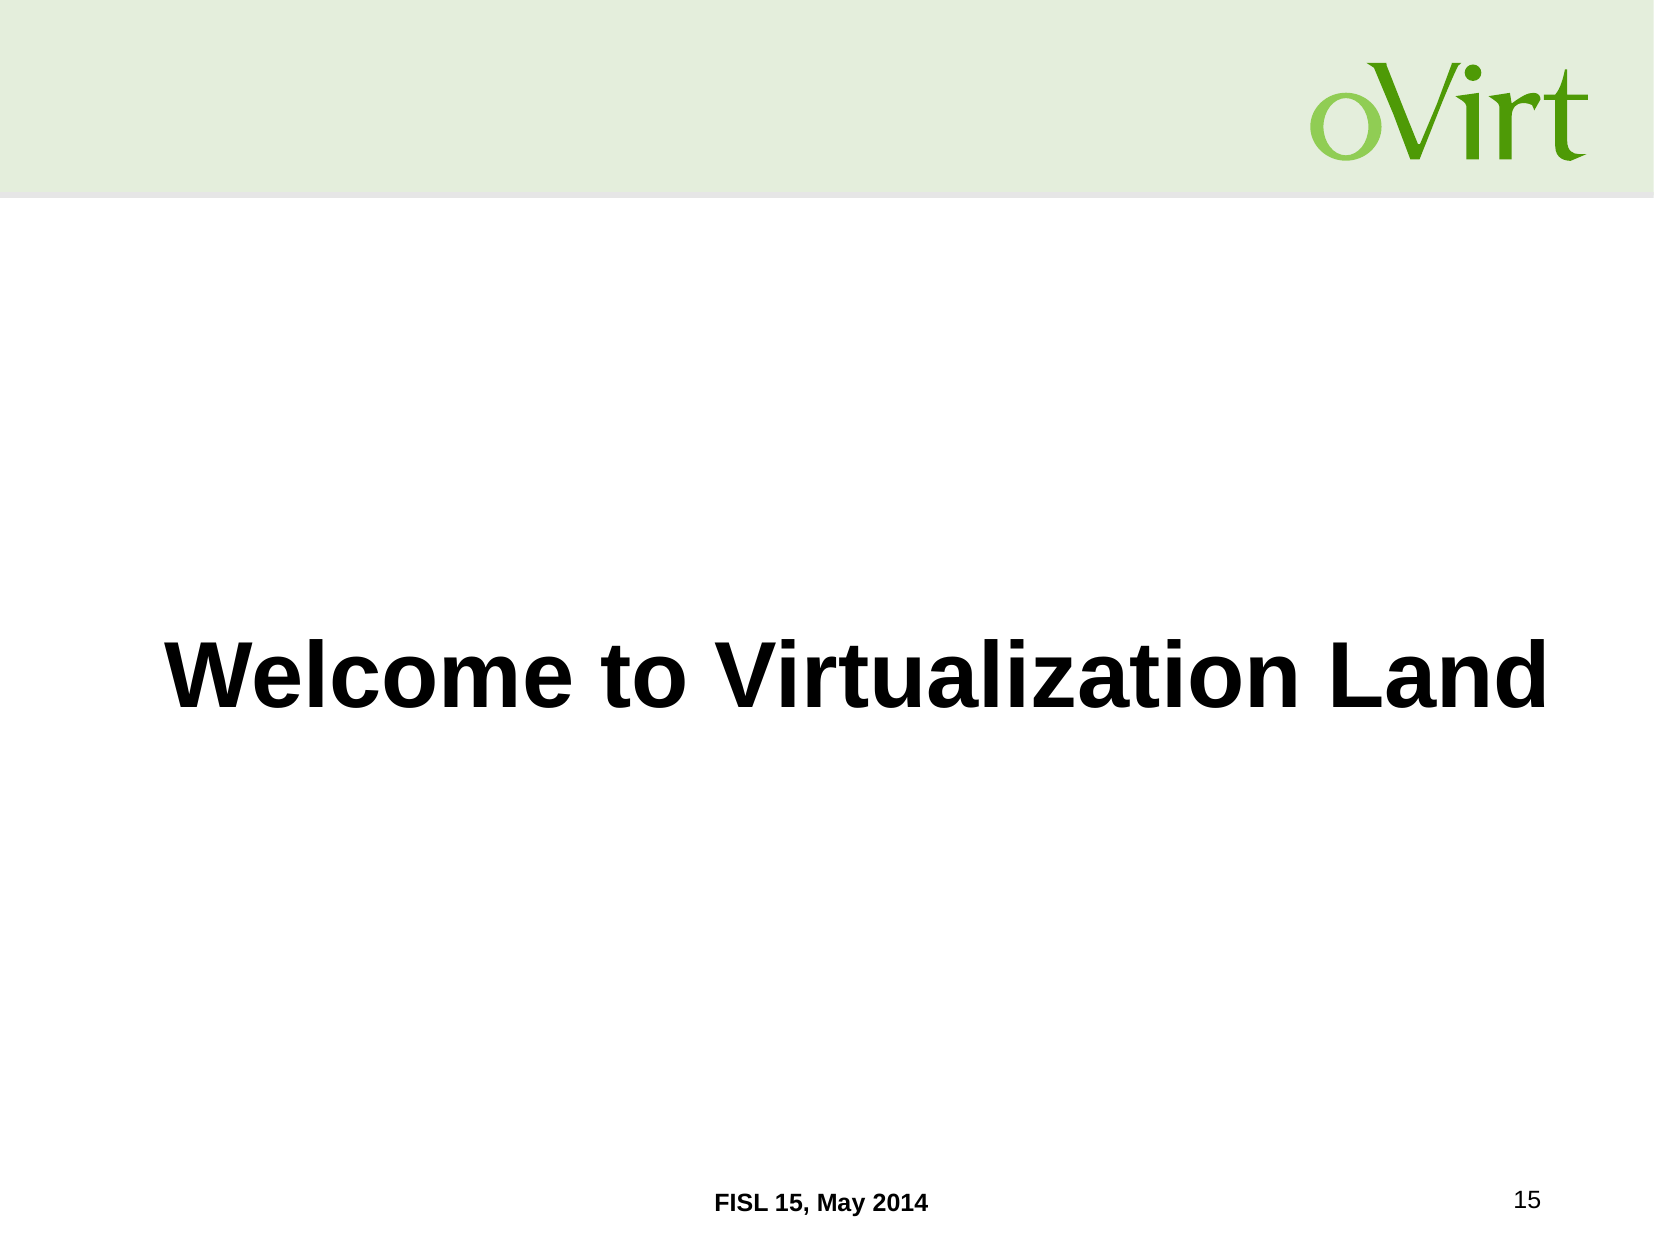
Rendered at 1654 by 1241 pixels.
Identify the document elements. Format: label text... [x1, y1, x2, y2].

text_box Welcome to Virtualization Land [150, 615, 1654, 750]
